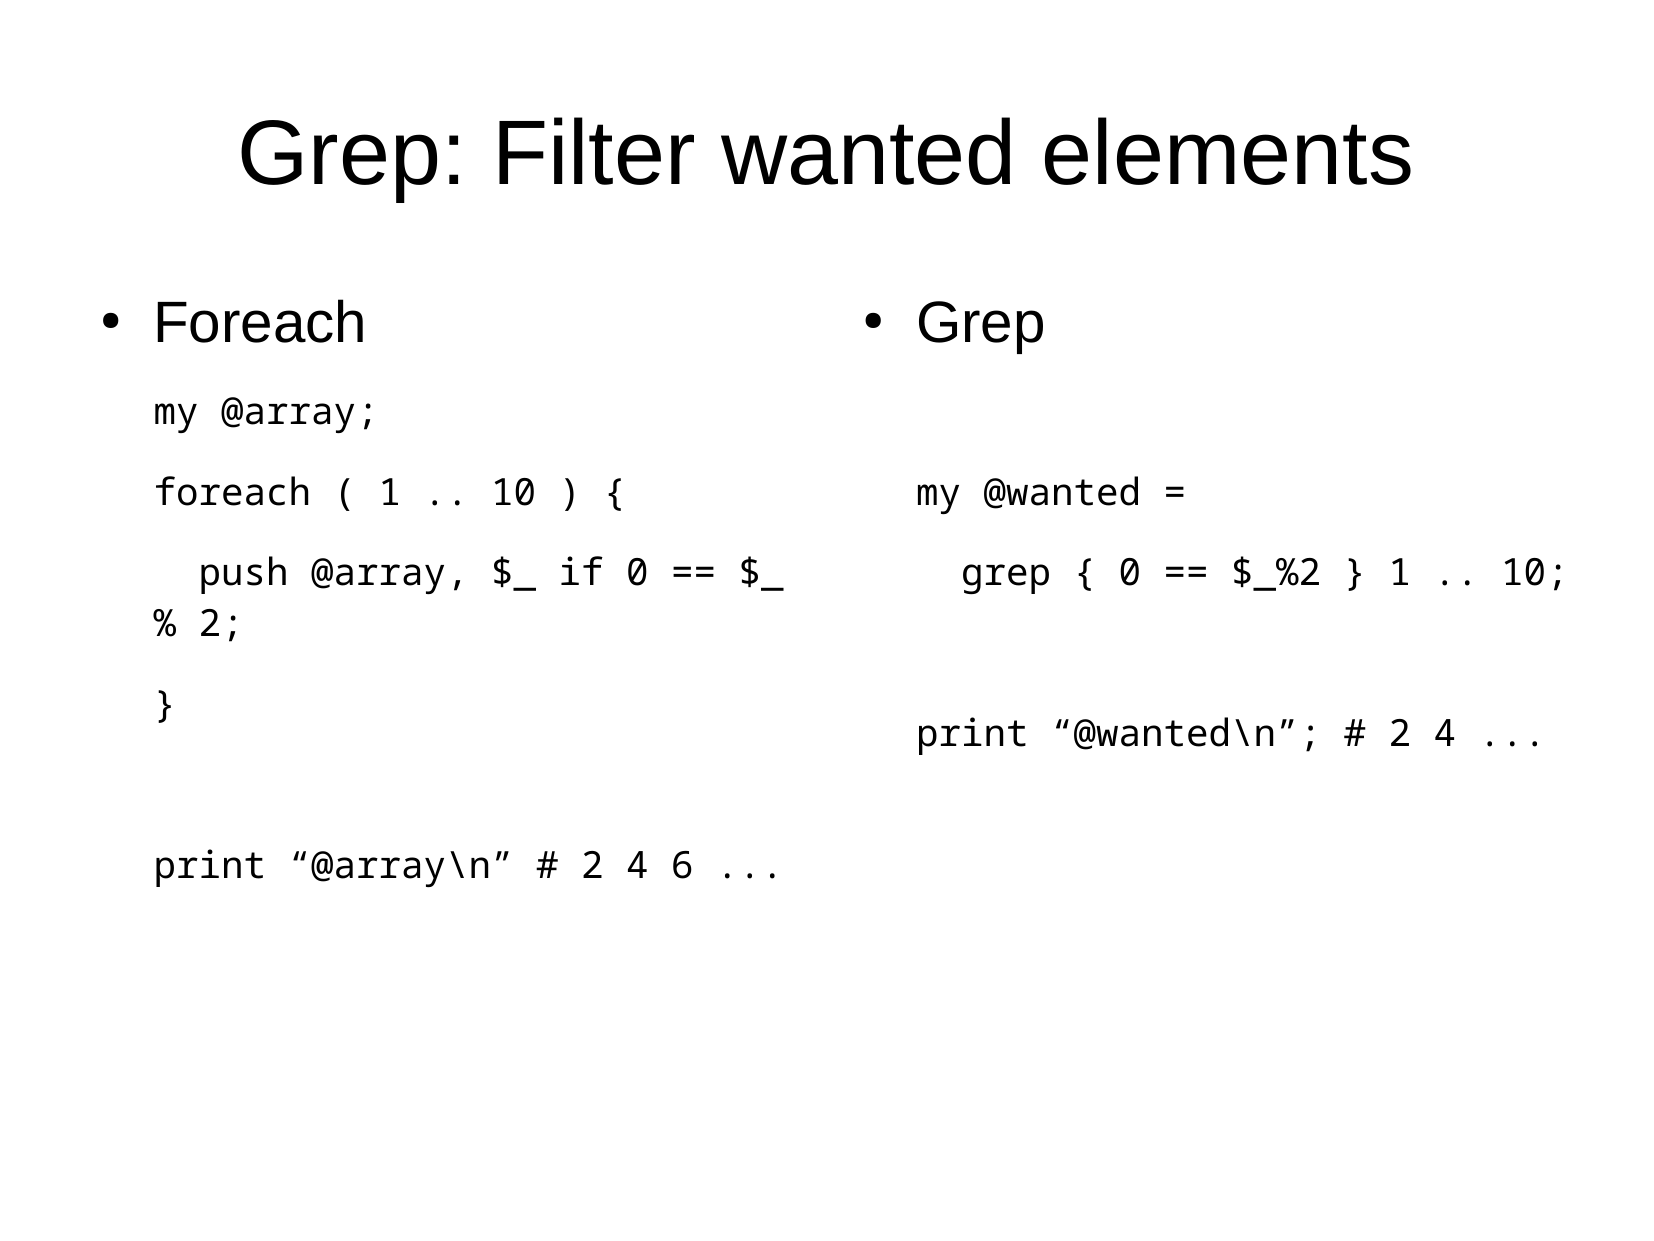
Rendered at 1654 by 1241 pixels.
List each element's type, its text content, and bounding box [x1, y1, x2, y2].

list Foreach my @array; foreach ( 1 .. 10 ) { push @array, $_ if 0 == $_ % 2; } print “@array\n” # 2 4 6 ... [82, 290, 809, 1010]
list Grep my @wanted = grep { 0 == $_%2 } 1 .. 10; print “@wanted\n”; # 2 4 ... [845, 290, 1572, 1010]
title Grep: Filter wanted elements [82, 49, 1571, 257]
